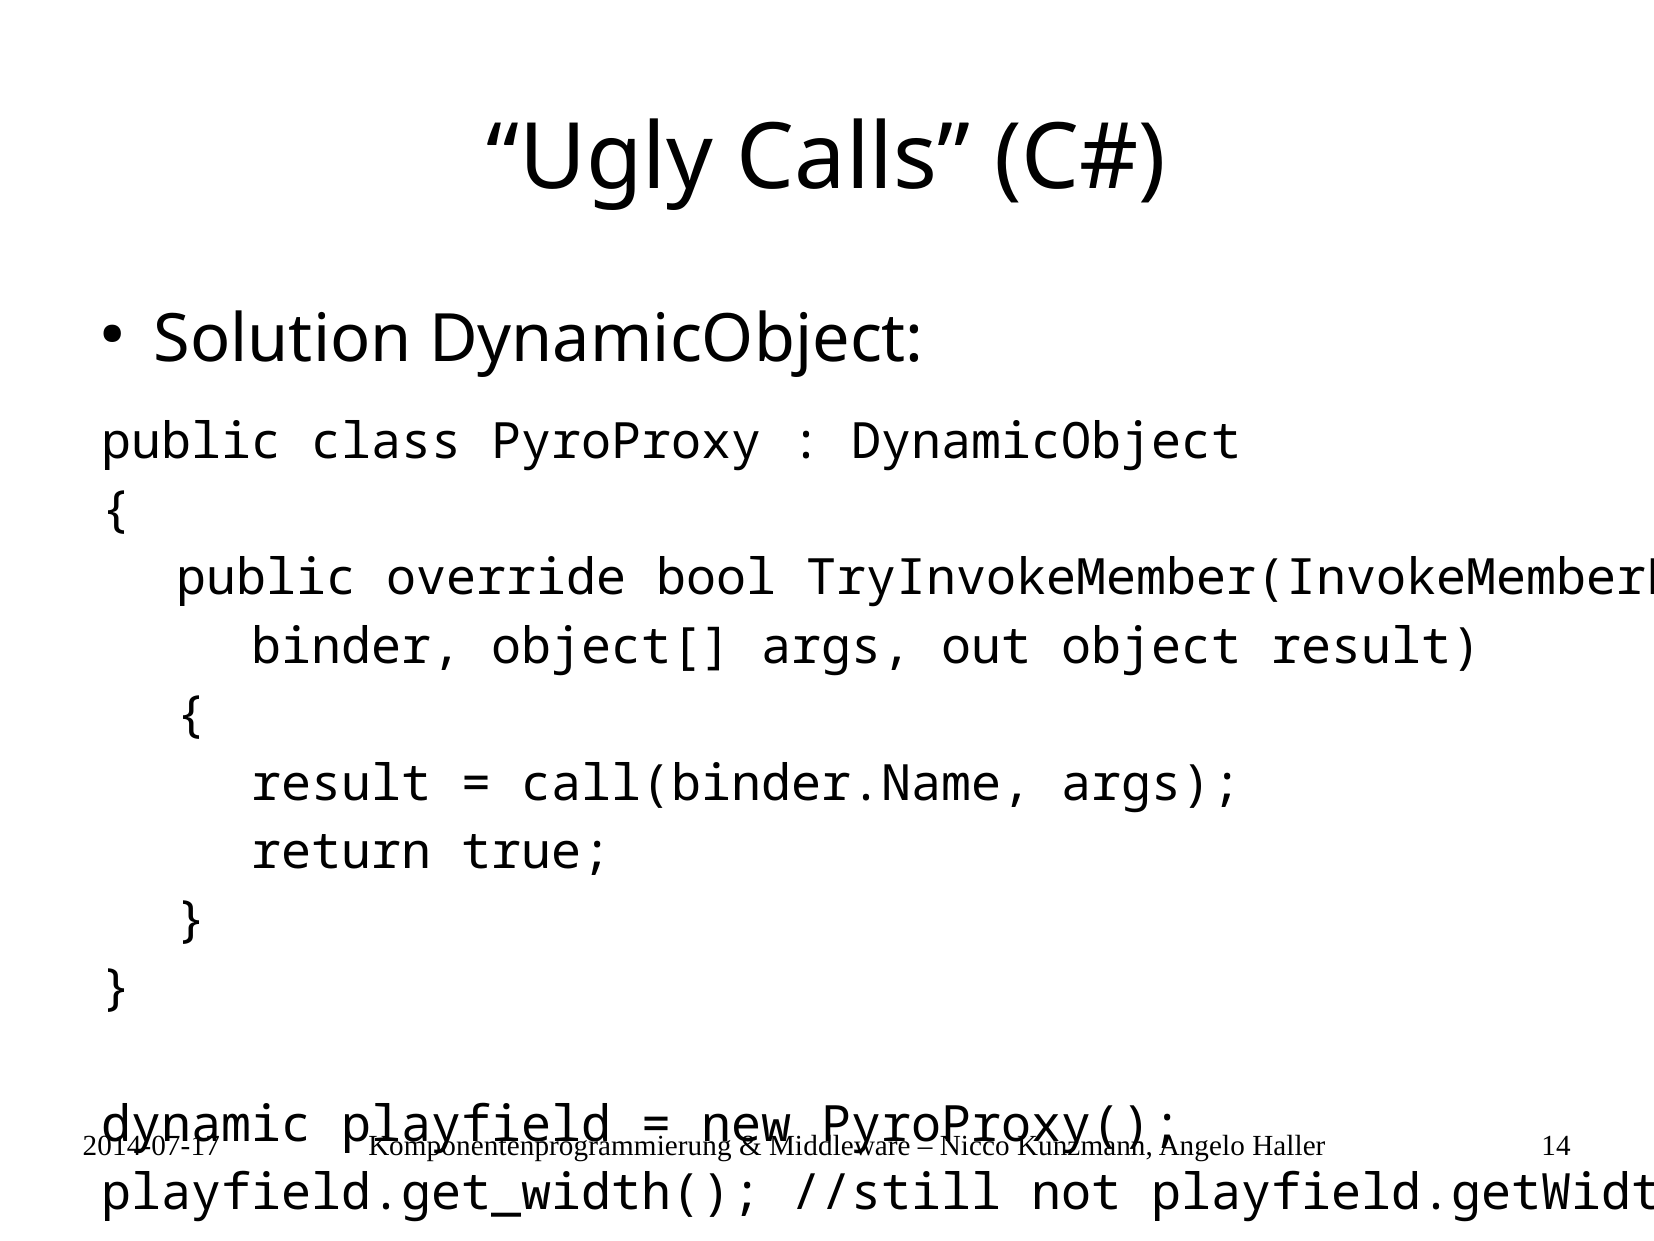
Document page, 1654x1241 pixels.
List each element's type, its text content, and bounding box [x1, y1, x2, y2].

title “Ugly Calls” (C#) [82, 49, 1571, 257]
list Solution DynamicObject: [82, 290, 1571, 1010]
text_box public class PyroProxy : DynamicObject { public override bool TryInvokeMember(InvokeMemberBinder binder, object[] args, out object result) { result = call(binder.Name, args); return true; } } dynamic playfield = new PyroProxy(); playfield.get_width(); //still not playfield.getWidth(); [86, 397, 1654, 1094]
